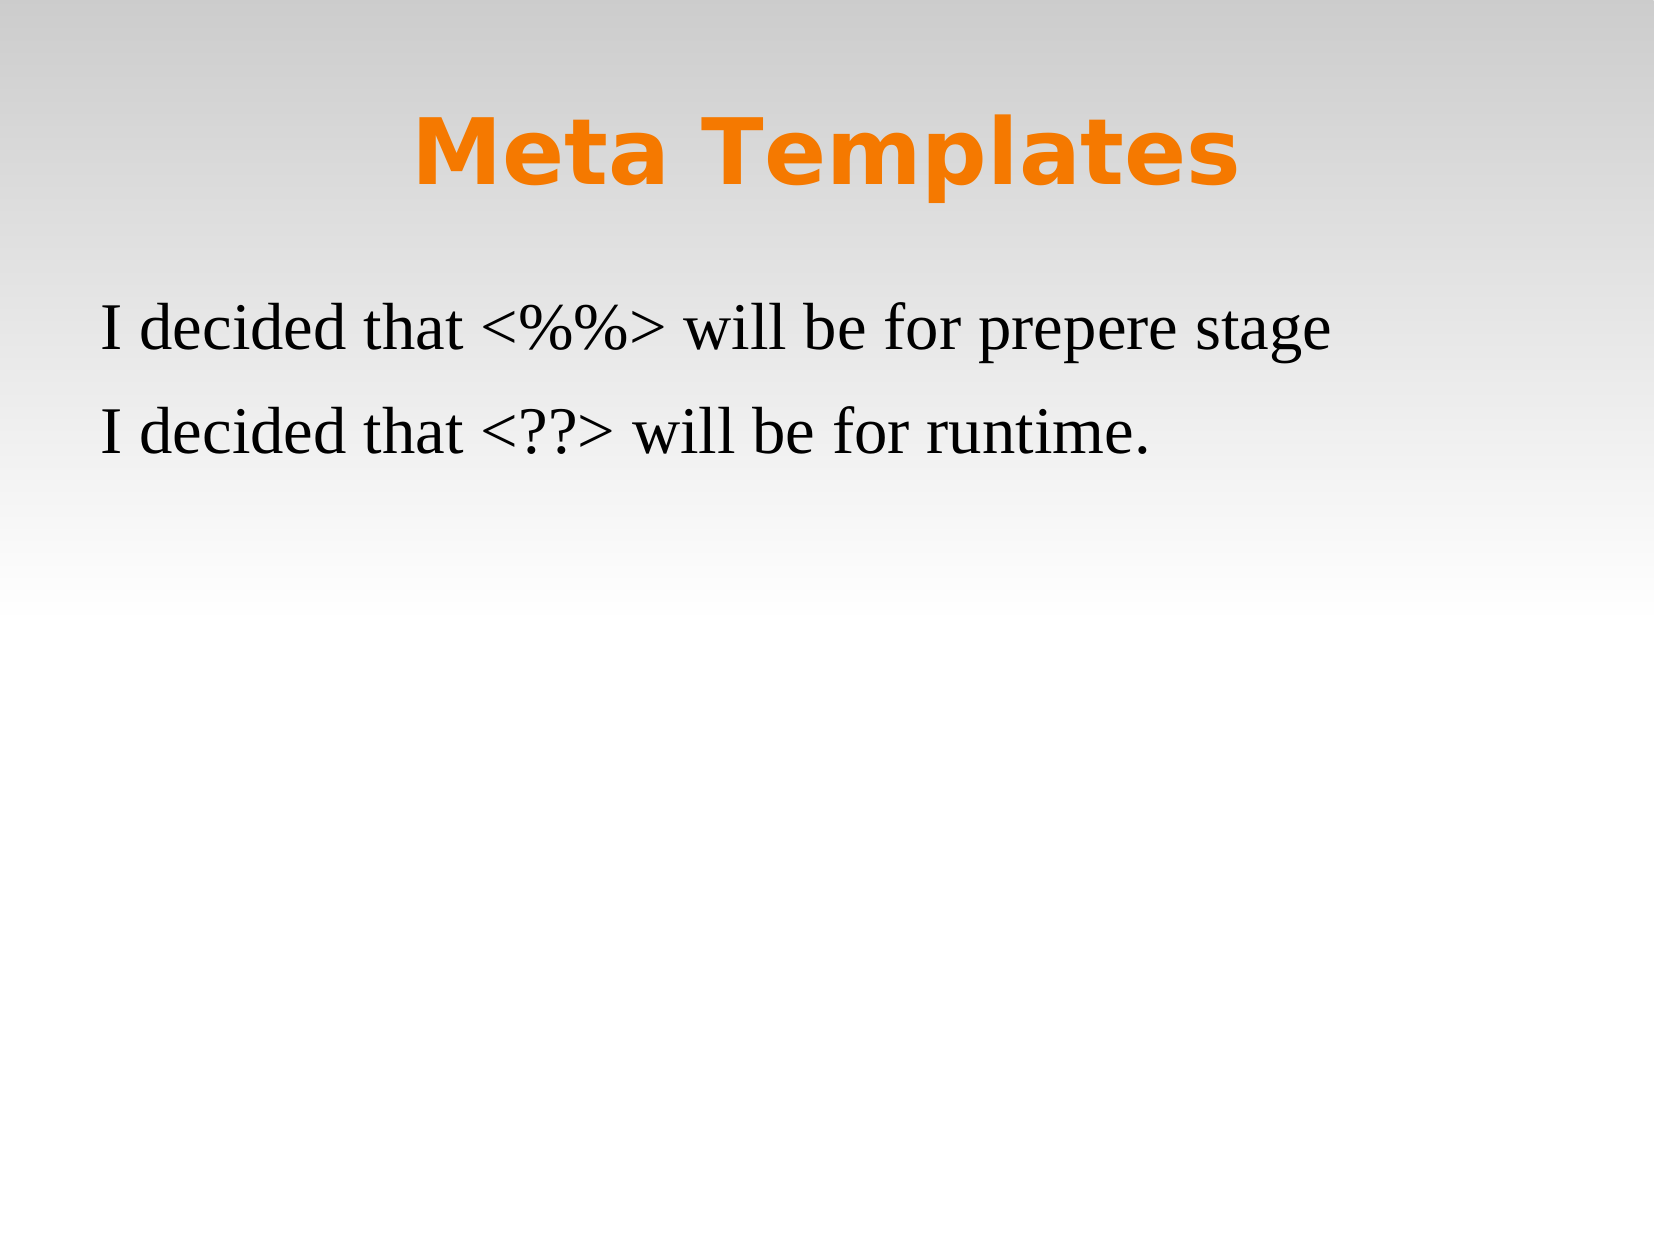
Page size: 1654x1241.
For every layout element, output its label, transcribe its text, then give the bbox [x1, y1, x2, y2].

title Meta Templates [82, 56, 1571, 250]
list I decided that <%%> will be for prepere stage I decided that <??> will be for runtime. [82, 290, 1571, 1094]
